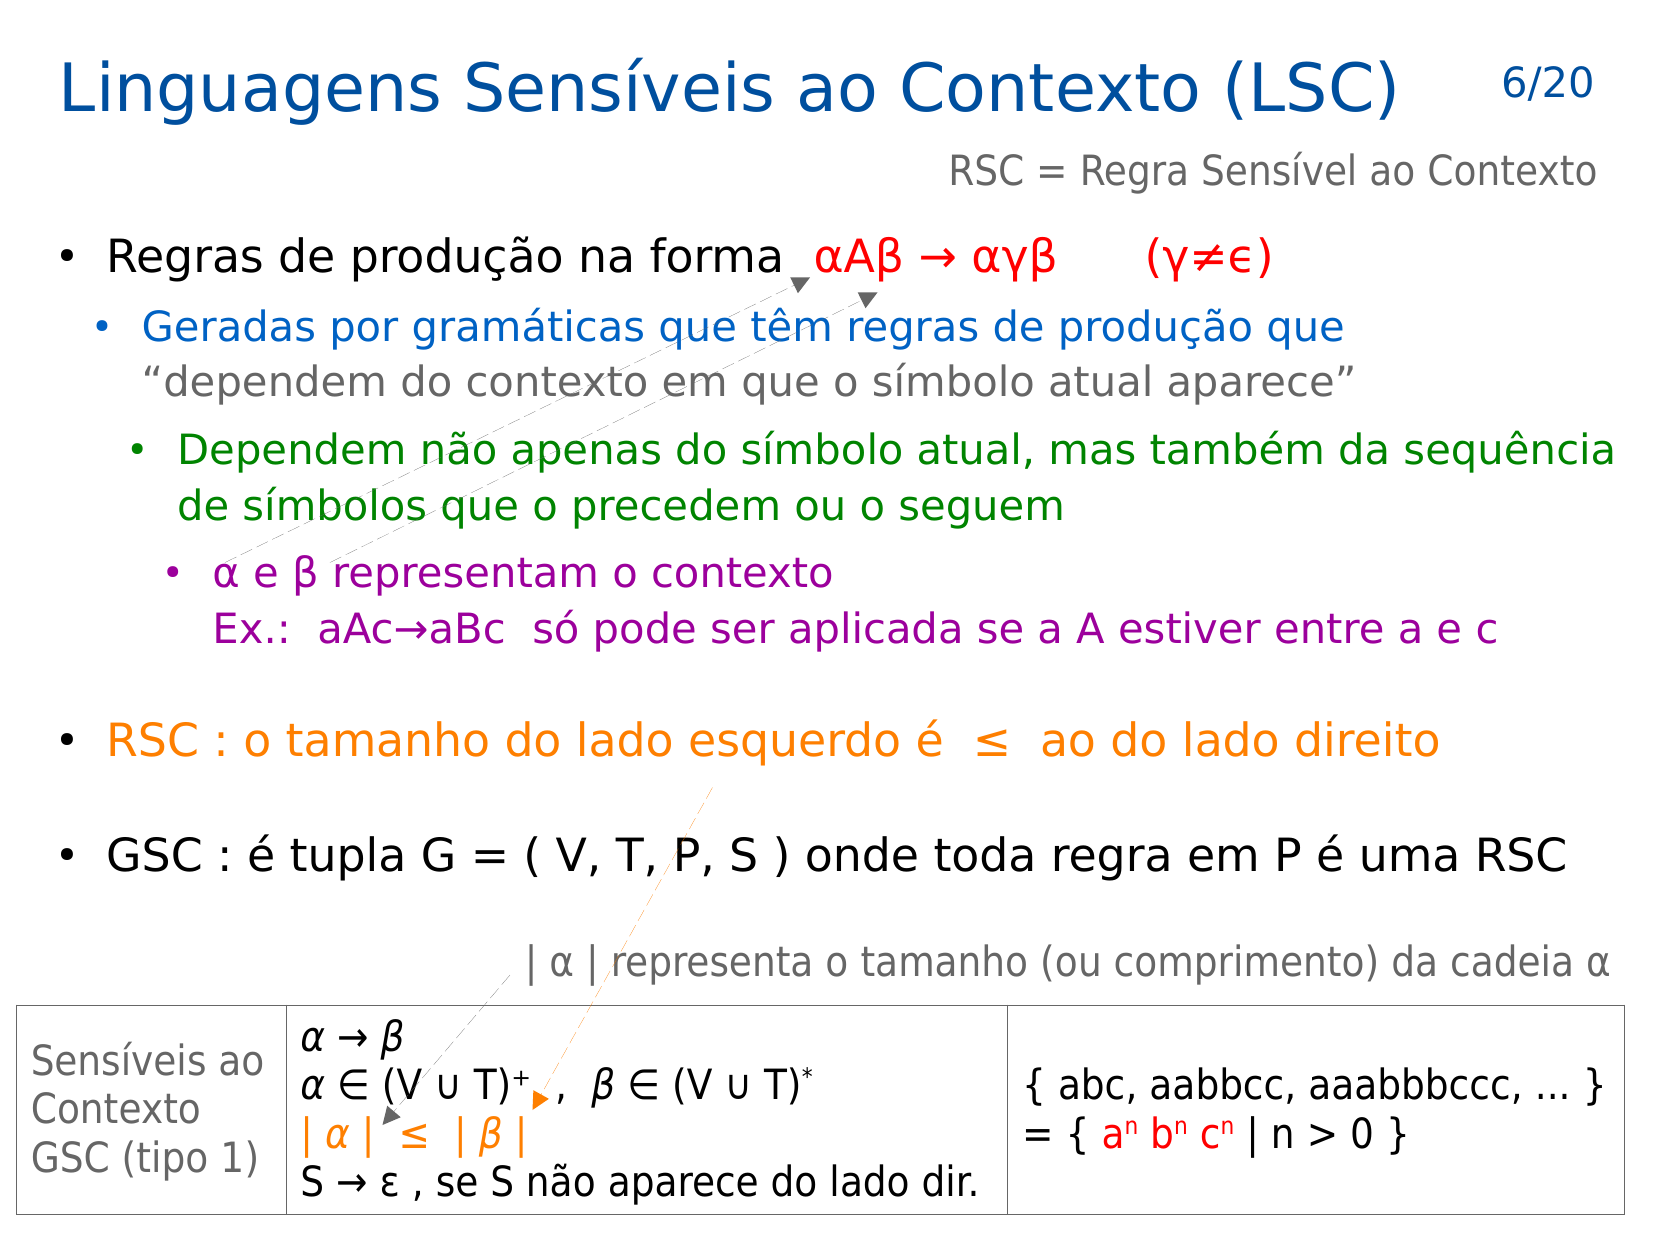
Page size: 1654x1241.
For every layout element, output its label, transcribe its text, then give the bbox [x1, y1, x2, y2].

text_box | α | representa o tamanho (ou comprimento) da cadeia α [510, 930, 1651, 1005]
table_header α → β α ∈ (V ∪ T)⁺ , β ∈ (V ∪ T)* | α | ≤ | β | S → ε , se S não aparece do lado dir. [287, 1006, 1007, 1214]
table_header { abc, aabbcc, aaabbbccc, ... } = { an bn cn | n > 0 } [1008, 1006, 1624, 1214]
table_header Sensíveis ao Contexto GSC (tipo 1) [17, 1006, 286, 1214]
list Regras de produção na forma αAβ → αγβ (γ≠ϵ) Geradas por gramáticas que têm regras de produção que “dependem do contexto em que o símbolo atual aparece” Dependem não apenas do símbolo atual, mas também da sequência de símbolos que o precedem ou o seguem α e β representam o contexto Ex.: aAc→aBc só pode ser aplicada se a A estiver entre a e c RSC : o tamanho do lado esquerdo é ≤ ao do lado direito GSC : é tupla G = ( V, T, P, S ) onde toda regra em P é uma RSC [59, 222, 1637, 1005]
title Linguagens Sensíveis ao Contexto (LSC) [59, 29, 1625, 148]
text_box RSC = Regra Sensível ao Contexto [450, 139, 1613, 203]
